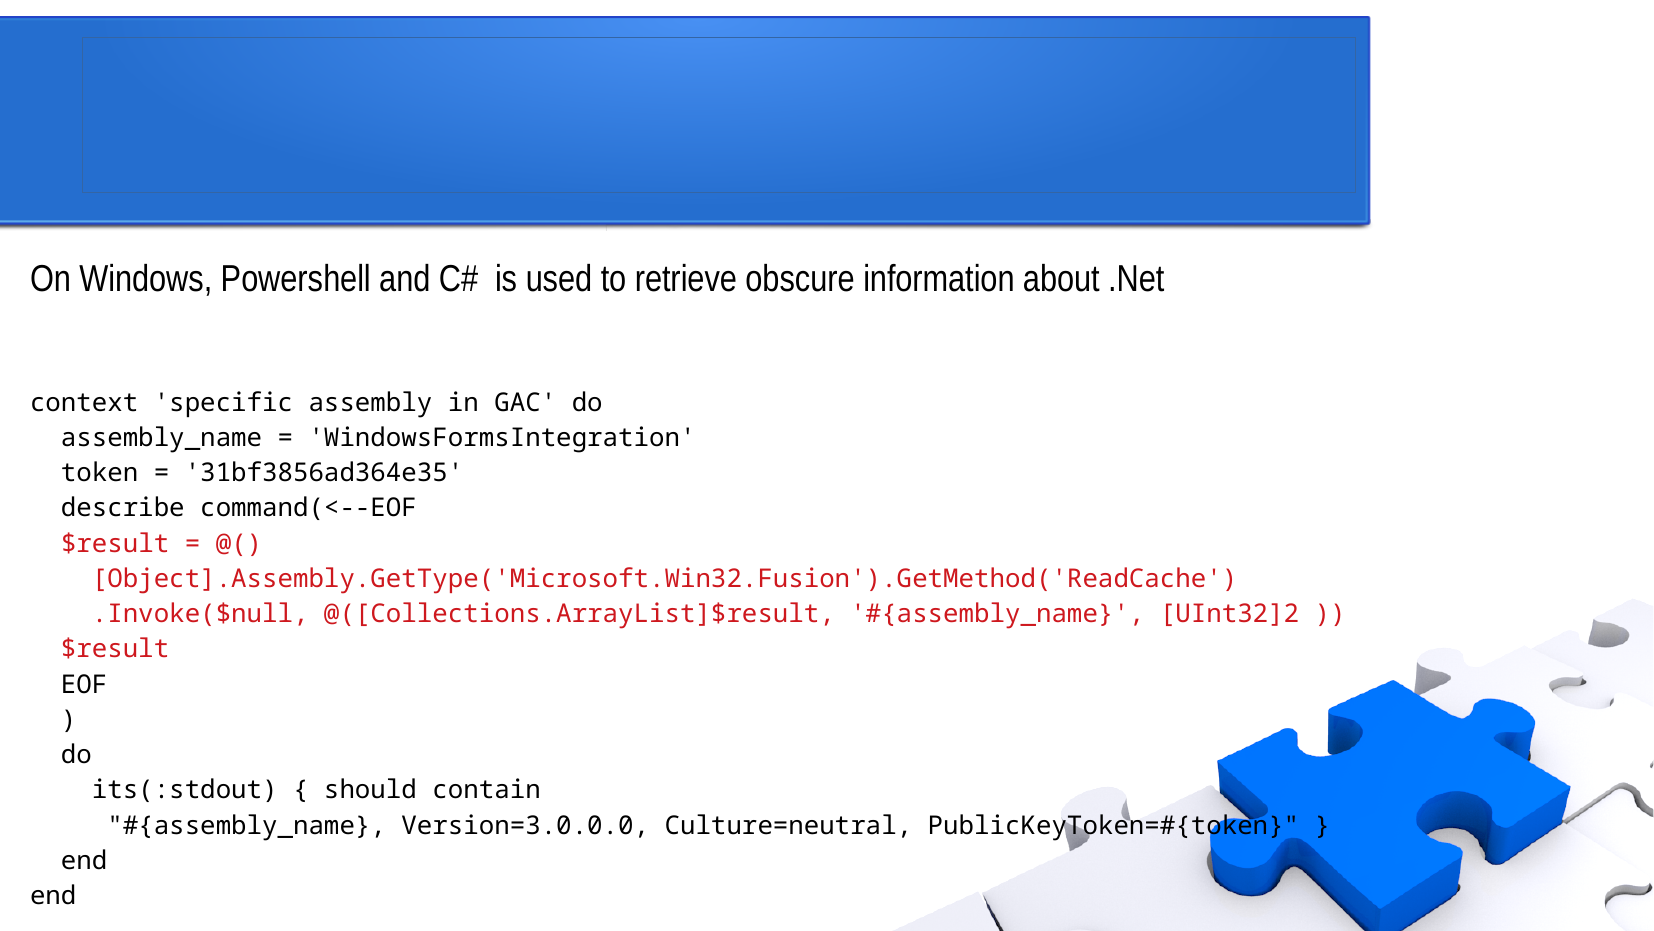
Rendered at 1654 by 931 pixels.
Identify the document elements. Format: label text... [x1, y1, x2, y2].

picture [0, 16, 1375, 231]
title [82, 37, 1356, 193]
list On Windows, Powershell and C# is used to retrieve obscure information about .Net [30, 225, 1343, 331]
picture [872, 491, 1654, 931]
list context 'specific assembly in GAC' do assembly_name = 'WindowsFormsIntegration' token = '31bf3856ad364e35' describe command(<--EOF $result = @() [Object].Assembly.GetType('Microsoft.Win32.Fusion').GetMethod('ReadCache') .Invoke($null, @([Collections.ArrayList]$result, '#{assembly_name}', [UInt32]2 )) $result EOF ) do its(:stdout) { should contain "#{assembly_name}, Version=3.0.0.0, Culture=neutral, PublicKeyToken=#{token}" } end end [30, 348, 1606, 916]
